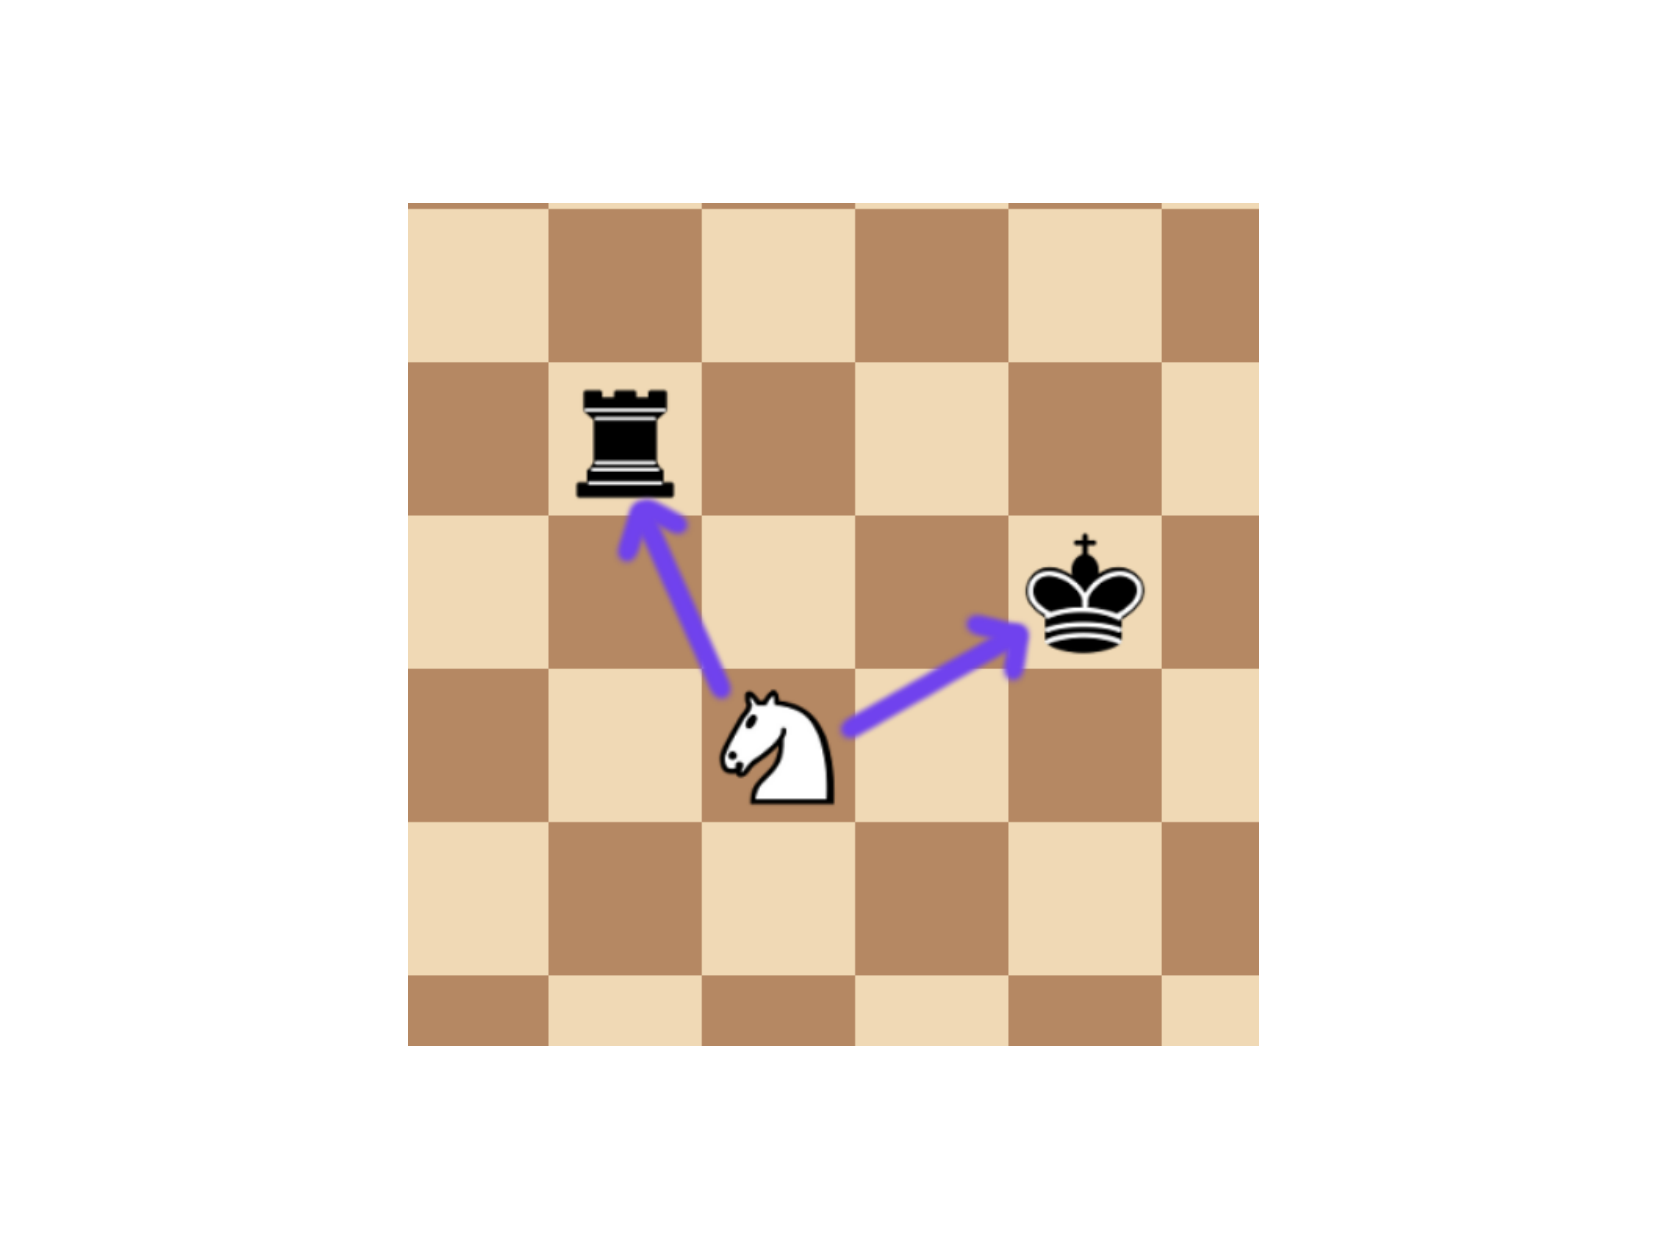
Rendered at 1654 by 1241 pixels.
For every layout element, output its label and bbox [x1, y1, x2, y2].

picture [408, 203, 1259, 1046]
